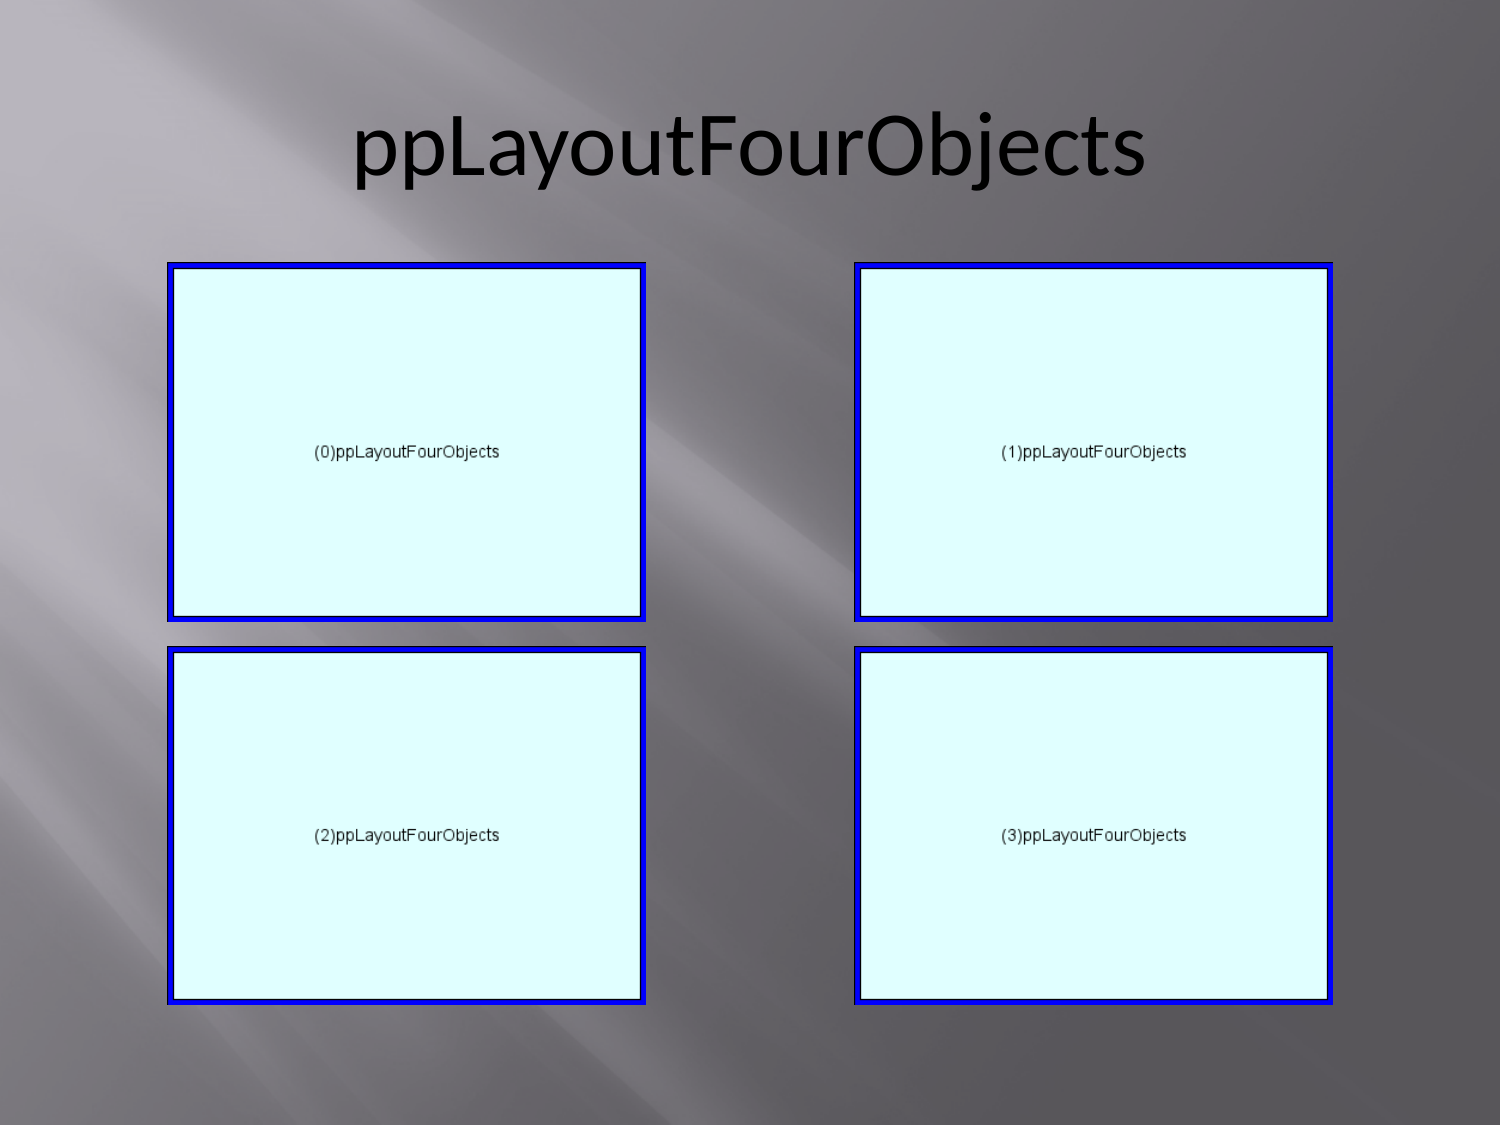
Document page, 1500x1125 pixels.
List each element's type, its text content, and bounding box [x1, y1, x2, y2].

picture [167, 646, 646, 1006]
title ppLayoutFourObjects [75, 45, 1426, 233]
picture [854, 262, 1333, 622]
picture [167, 262, 646, 622]
picture [854, 646, 1333, 1006]
